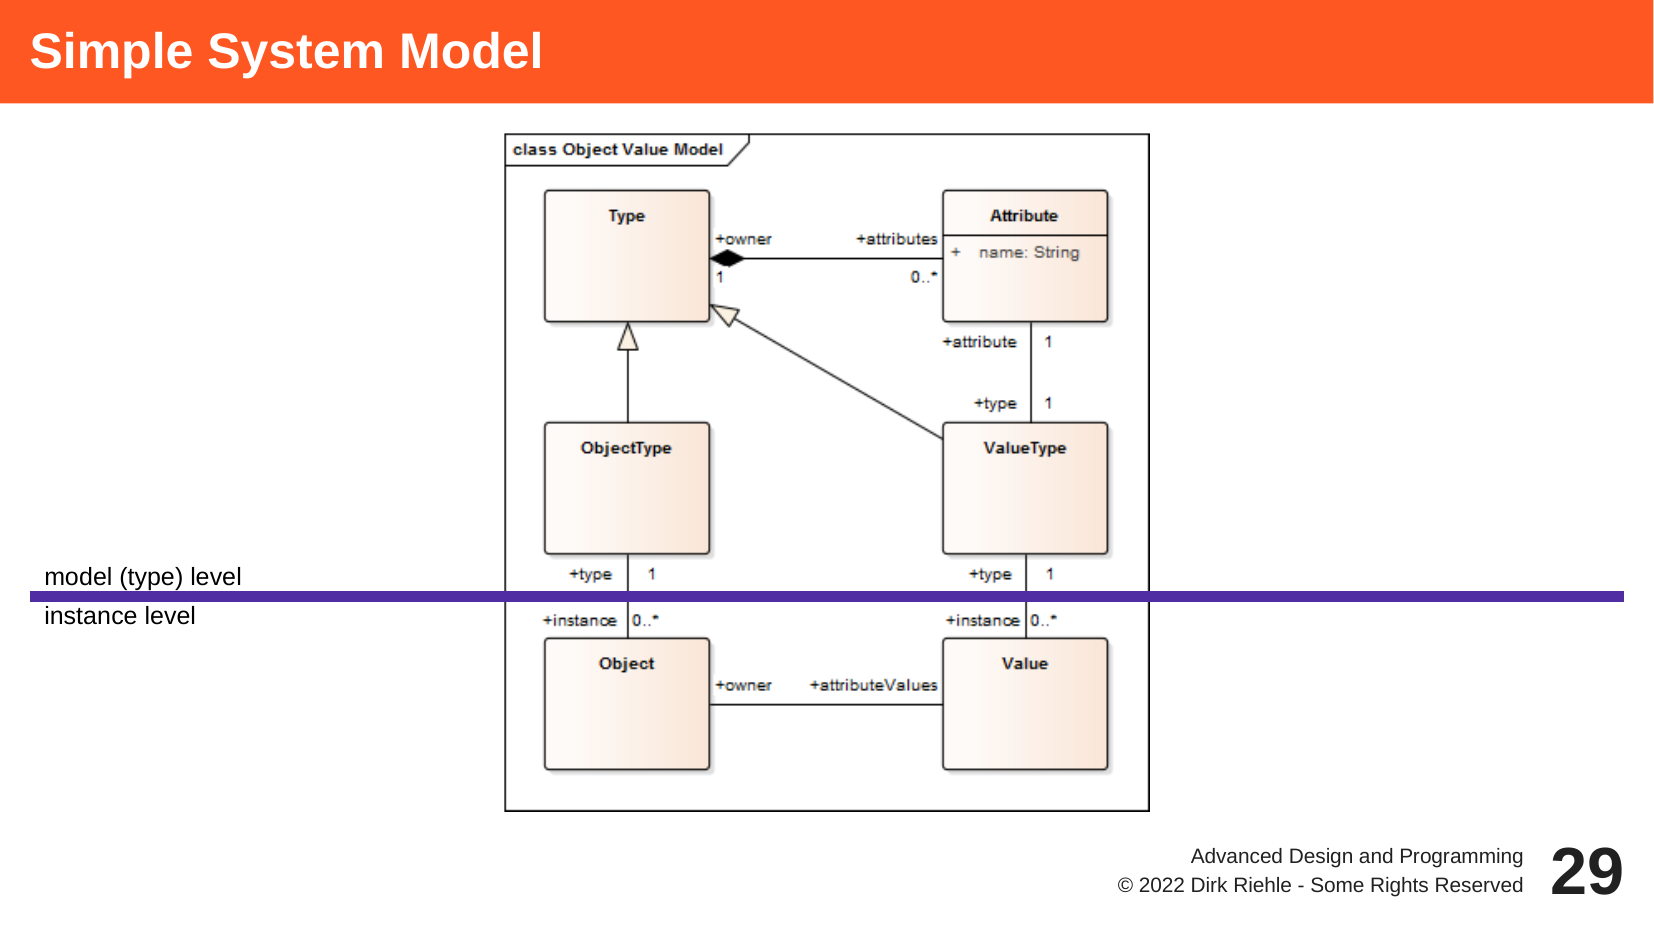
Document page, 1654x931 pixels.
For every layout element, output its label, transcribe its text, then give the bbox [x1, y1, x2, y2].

picture [503, 602, 1150, 813]
title Simple System Model [0, 0, 1654, 104]
picture [503, 132, 1150, 591]
